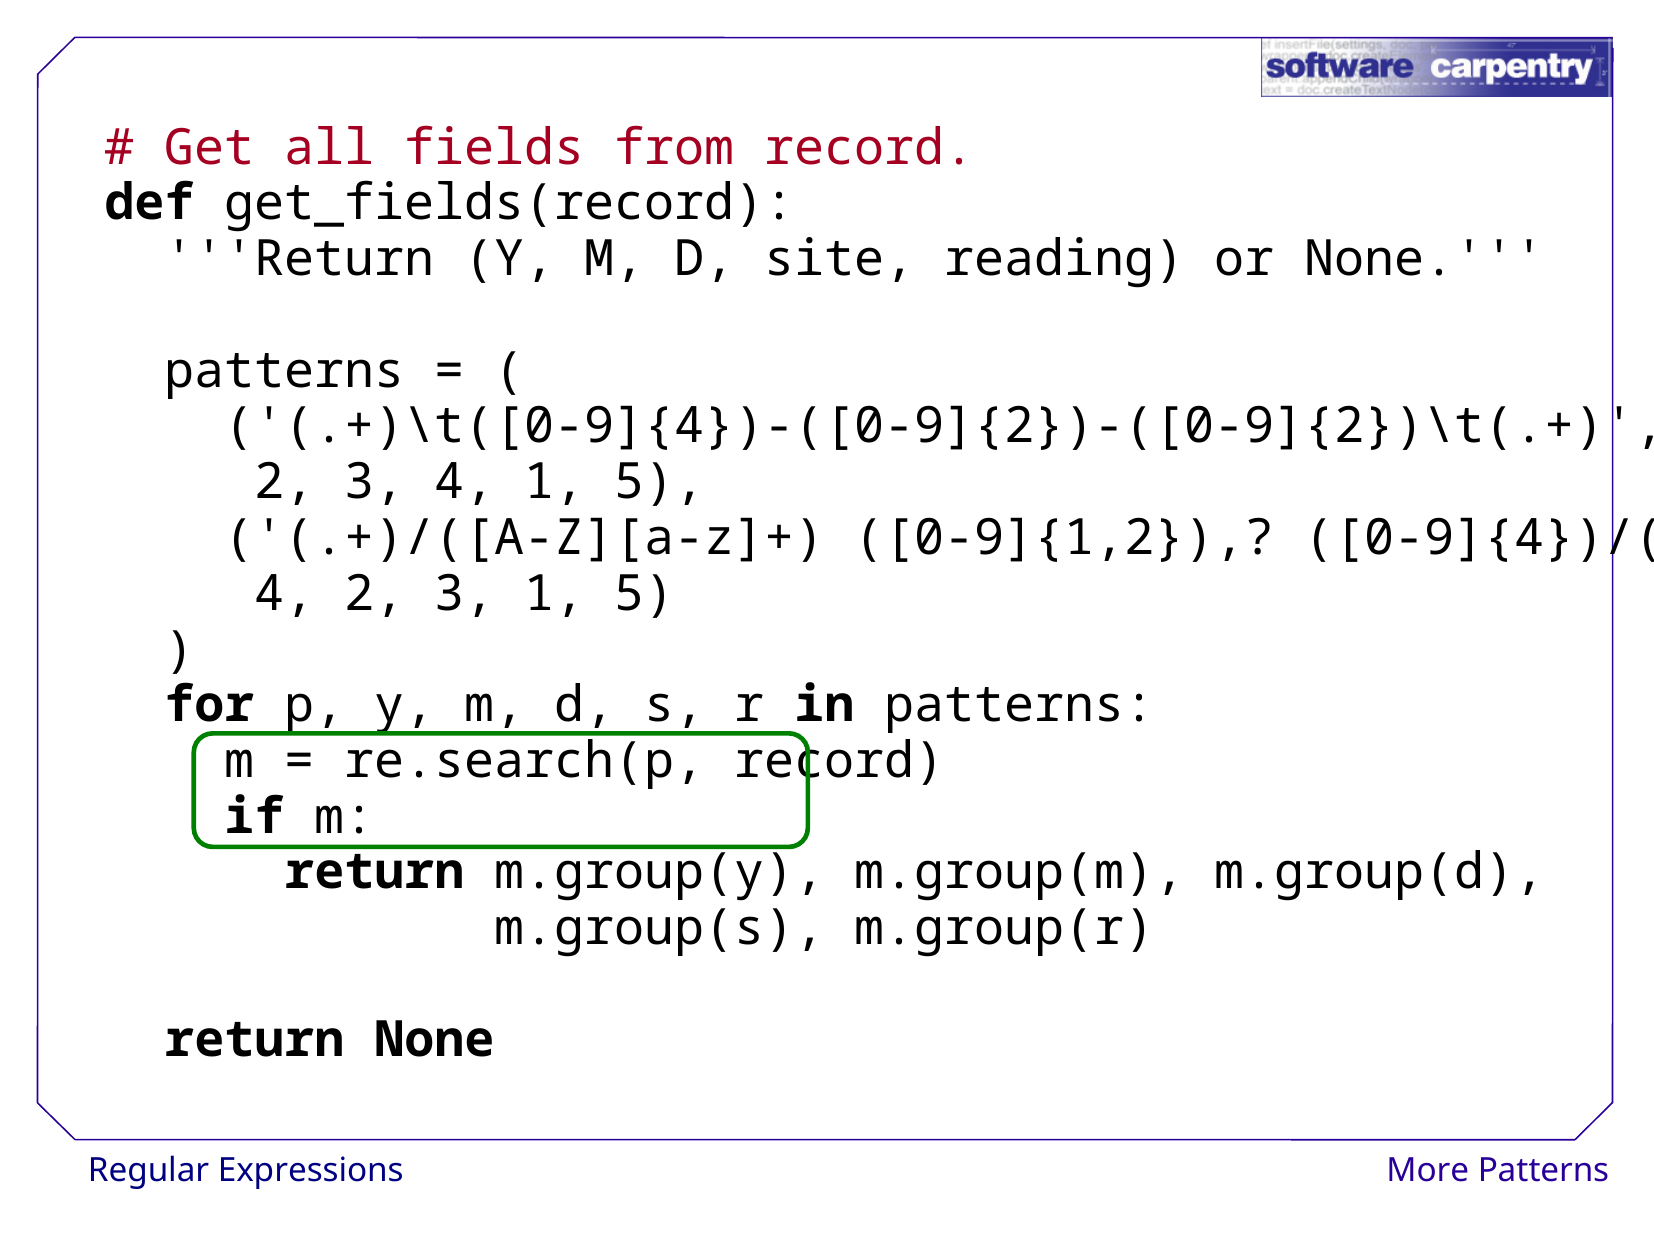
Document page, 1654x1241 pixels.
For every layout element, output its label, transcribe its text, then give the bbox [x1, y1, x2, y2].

picture [1261, 39, 1613, 97]
text_box # Get all fields from record. def get_fields(record): '''Return (Y, M, D, site, reading) or None.''' patterns = ( ('(.+)\t([0-9]{4})-([0-9]{2})-([0-9]{2})\t(.+)', 2, 3, 4, 1, 5), ('(.+)/([A-Z][a-z]+) ([0-9]{1,2}),? ([0-9]{4})/(.+)', 4, 2, 3, 1, 5) ) for p, y, m, d, s, r in patterns: m = re.search(p, record) if m: return m.group(y), m.group(m), m.group(d), m.group(s), m.group(r) return None [89, 112, 1555, 1074]
